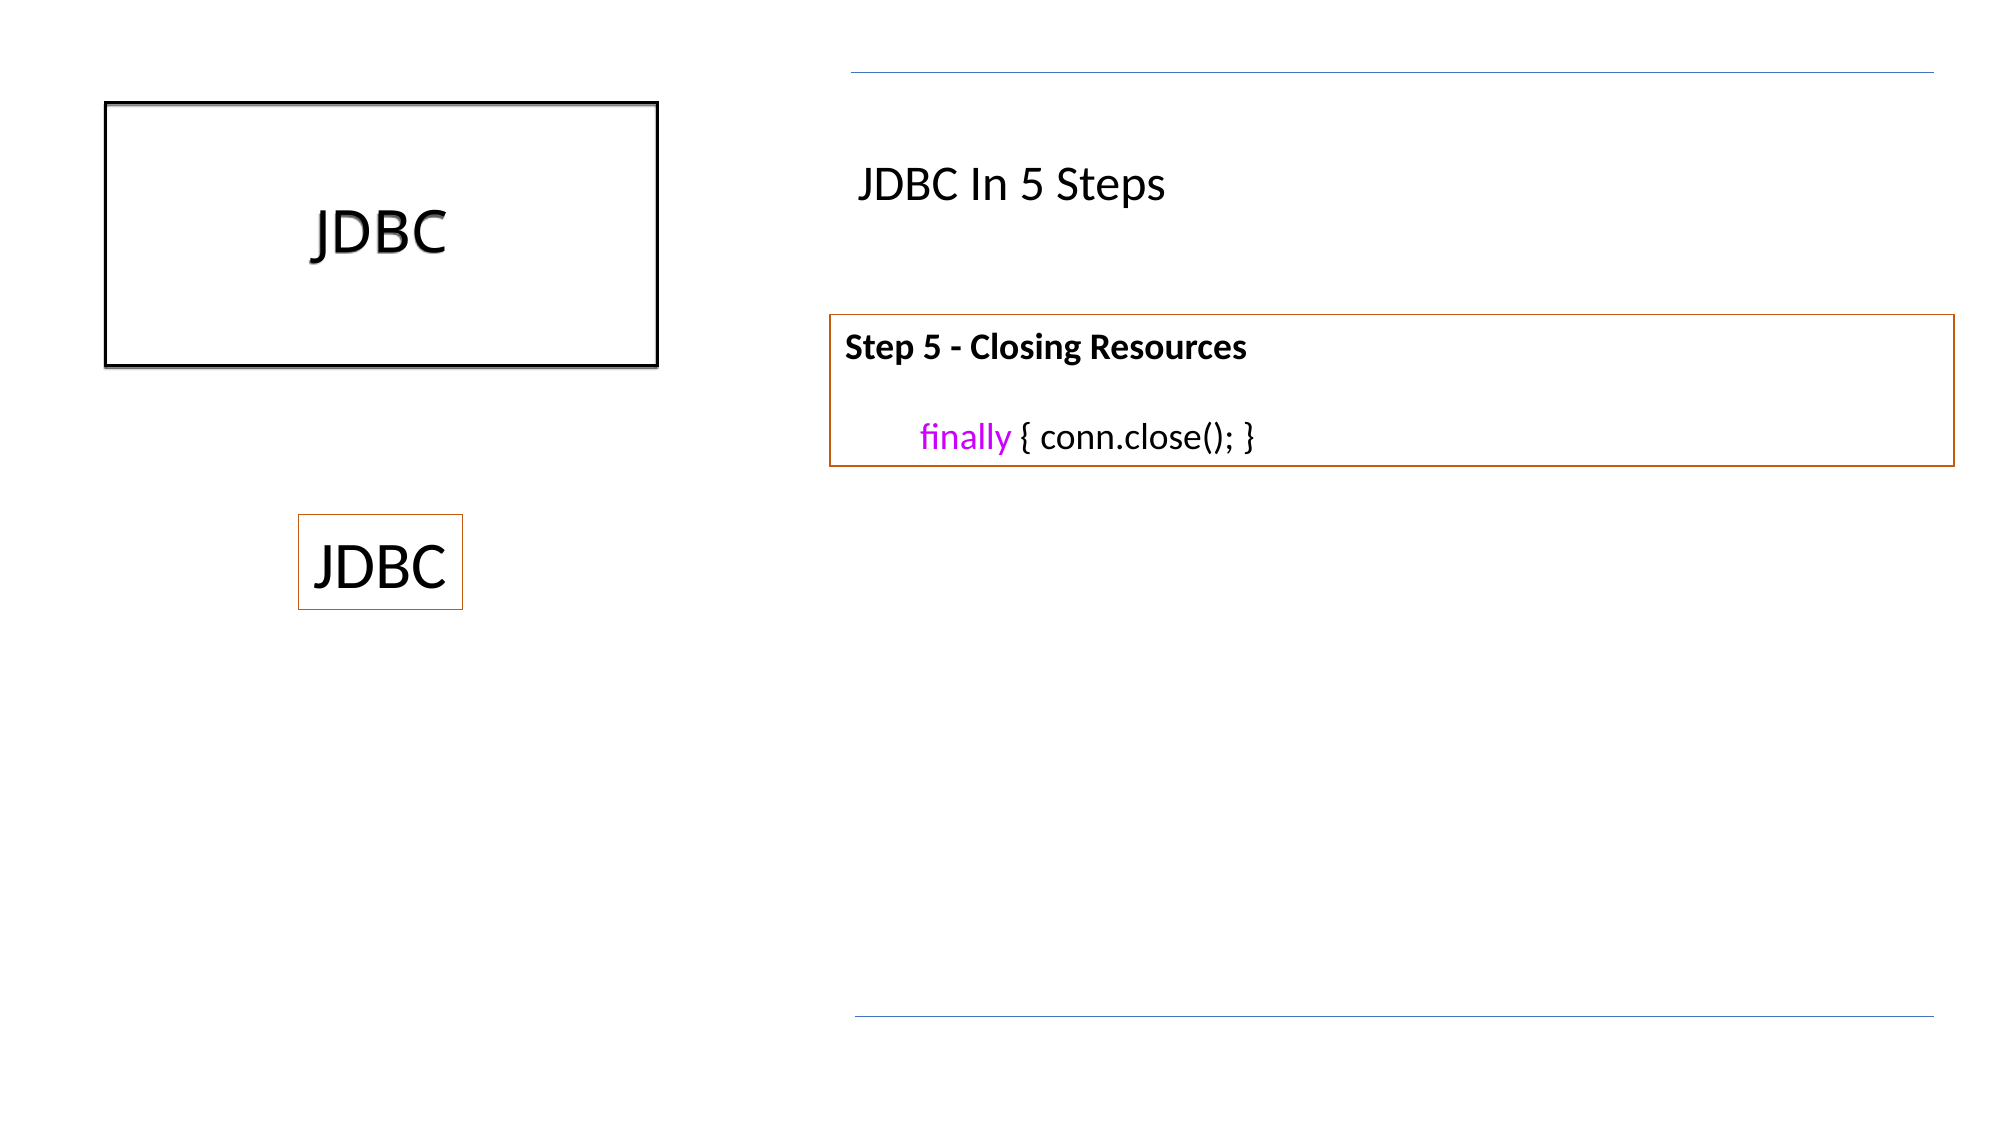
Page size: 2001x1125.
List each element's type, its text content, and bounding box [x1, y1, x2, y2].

text_box JDBC In 5 Steps [842, 142, 1843, 219]
text_box JDBC [298, 514, 463, 610]
text_box Step 5 - Closing Resources finally { conn.close(); } [830, 314, 1955, 467]
title JDBC [105, 102, 658, 366]
